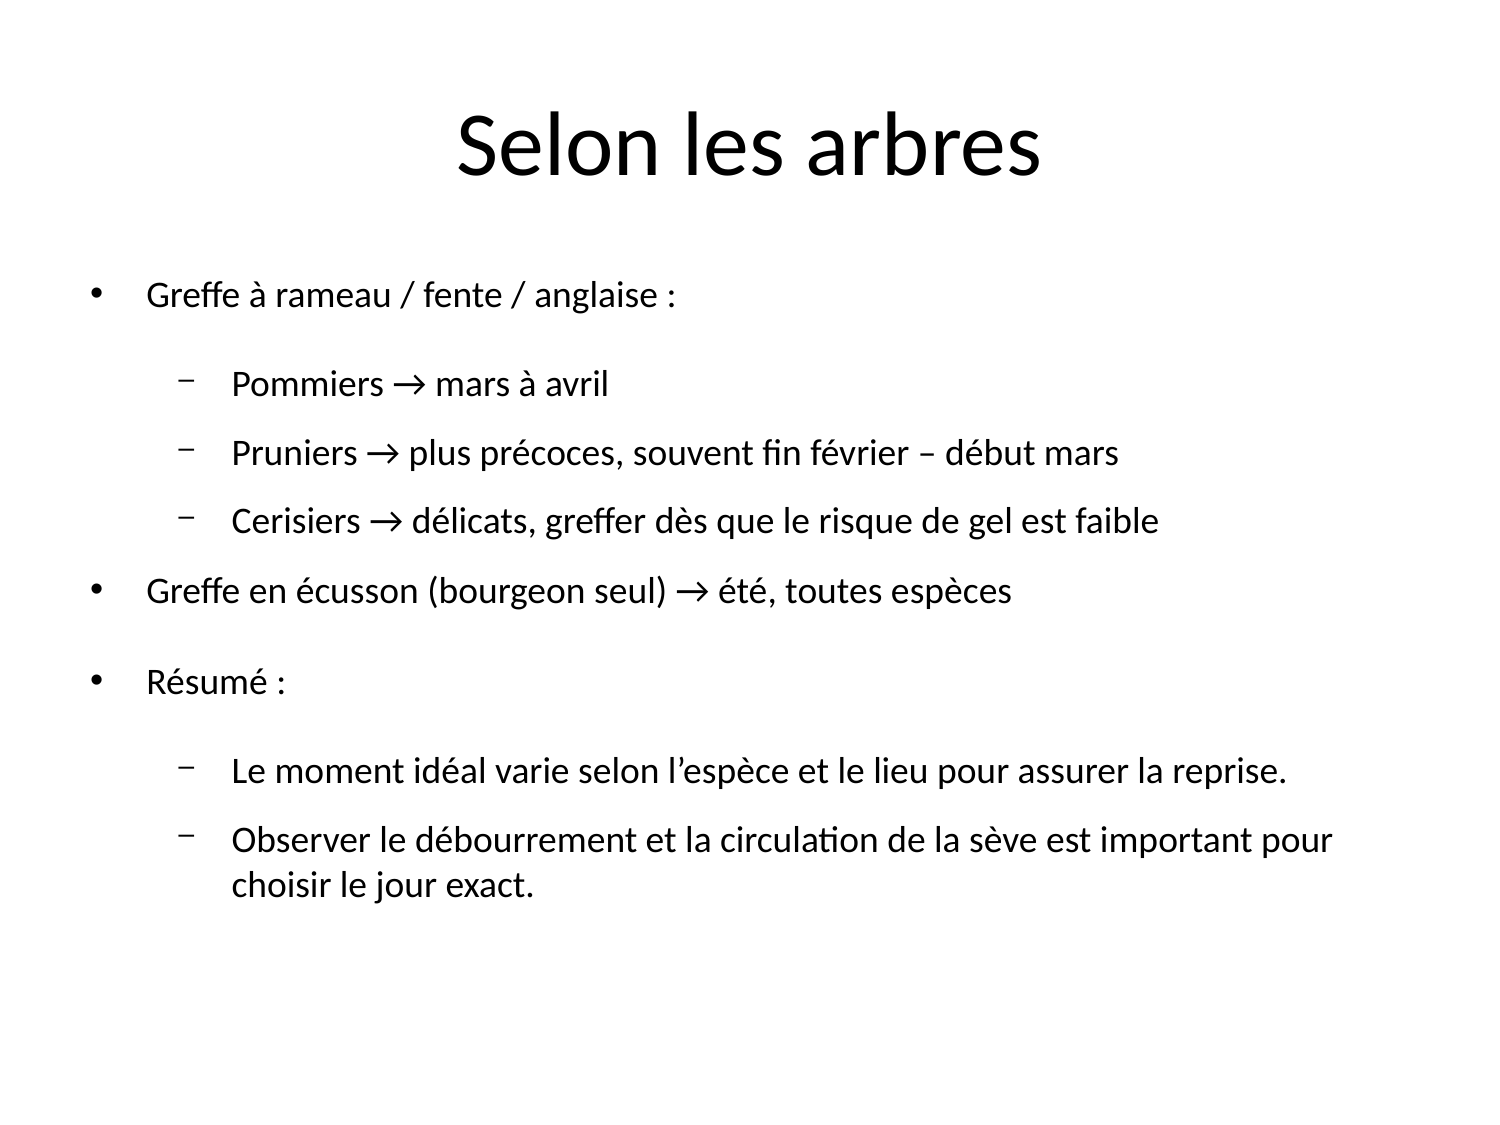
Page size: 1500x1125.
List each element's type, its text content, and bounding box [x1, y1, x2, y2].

list Greffe à rameau / fente / anglaise : Pommiers → mars à avril Pruniers → plus précoces, souvent fin février – début mars Cerisiers → délicats, greffer dès que le risque de gel est faible Greffe en écusson (bourgeon seul) → été, toutes espèces Résumé : Le moment idéal varie selon l’espèce et le lieu pour assurer la reprise. Observer le débourrement et la circulation de la sève est important pour choisir le jour exact. [75, 262, 1425, 1005]
title Selon les arbres [75, 45, 1425, 233]
